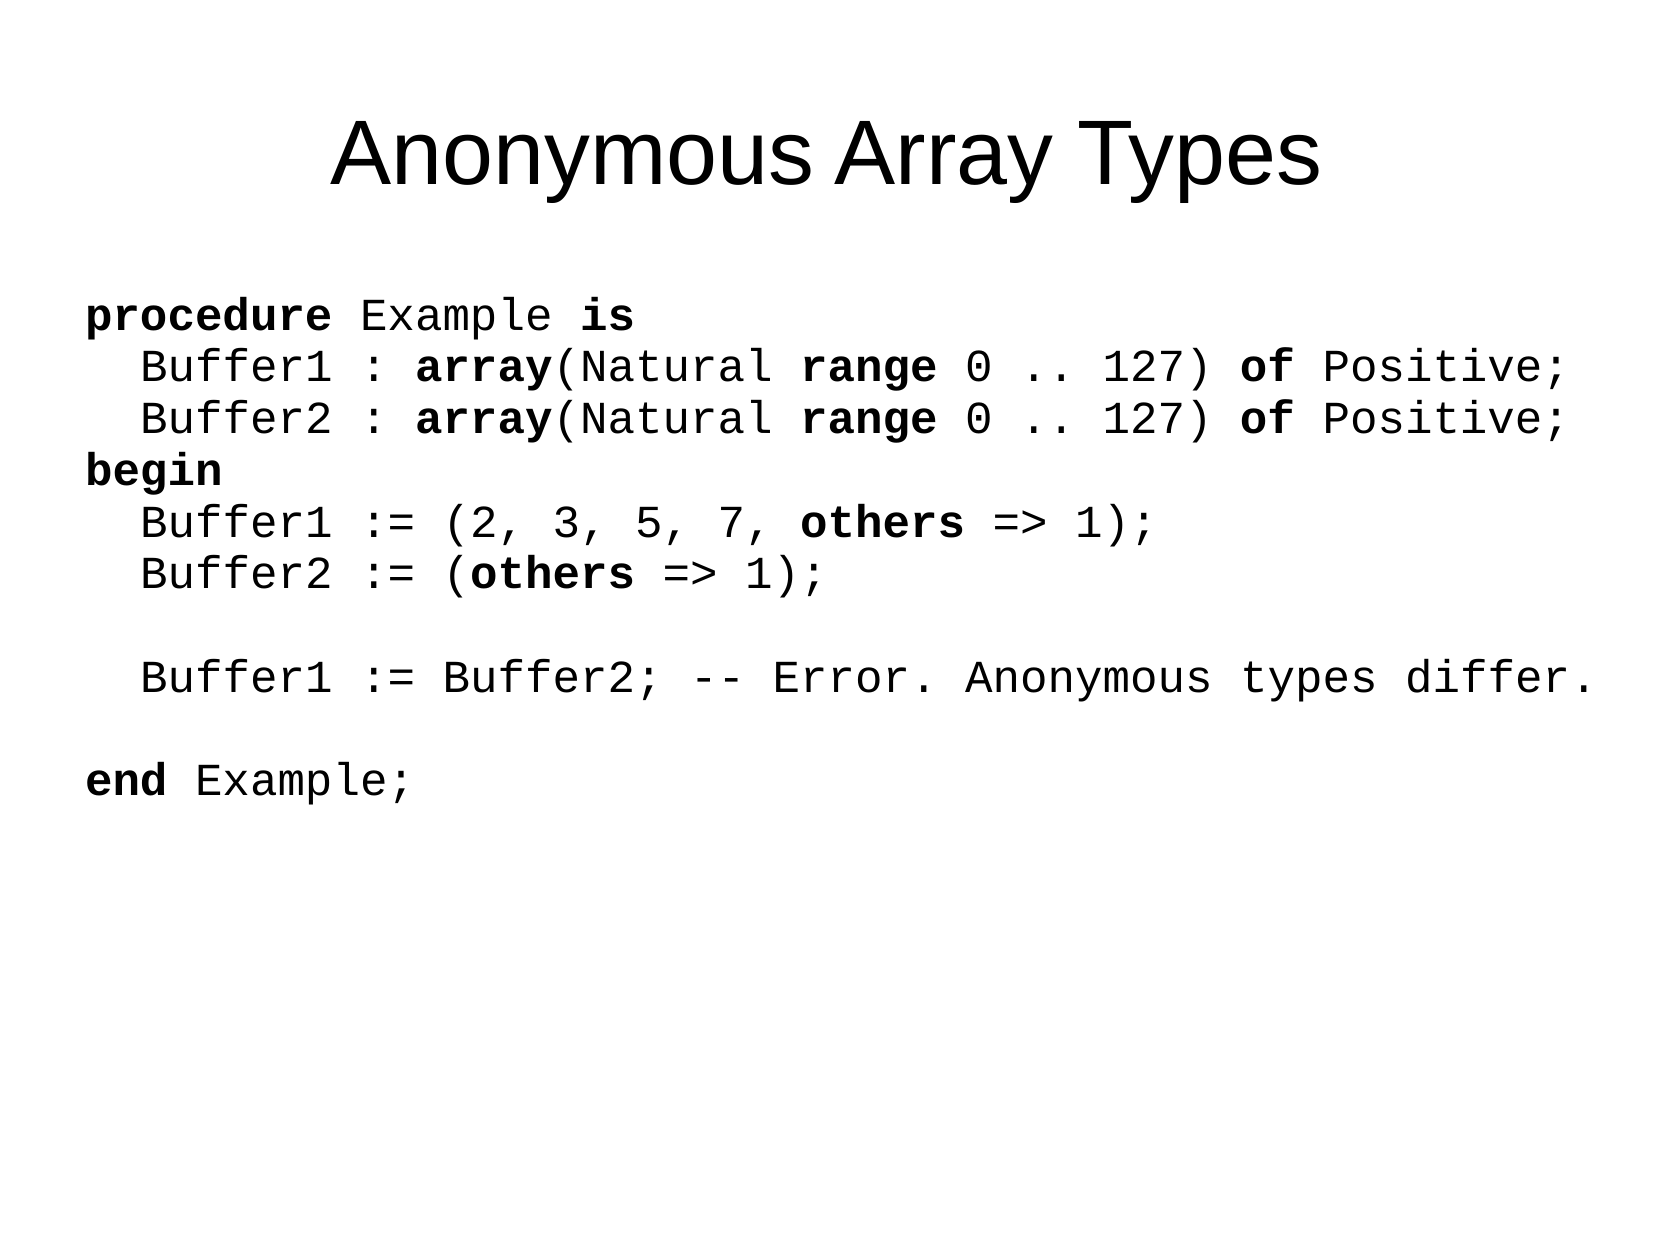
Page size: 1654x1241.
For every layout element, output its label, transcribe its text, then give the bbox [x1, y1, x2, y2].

text_box procedure Example is Buffer1 : array(Natural range 0 .. 127) of Positive; Buffer2 : array(Natural range 0 .. 127) of Positive; begin Buffer1 := (2, 3, 5, 7, others => 1); Buffer2 := (others => 1); Buffer1 := Buffer2; -- Error. Anonymous types differ. end Example; [70, 284, 1613, 809]
title Anonymous Array Types [82, 56, 1571, 250]
